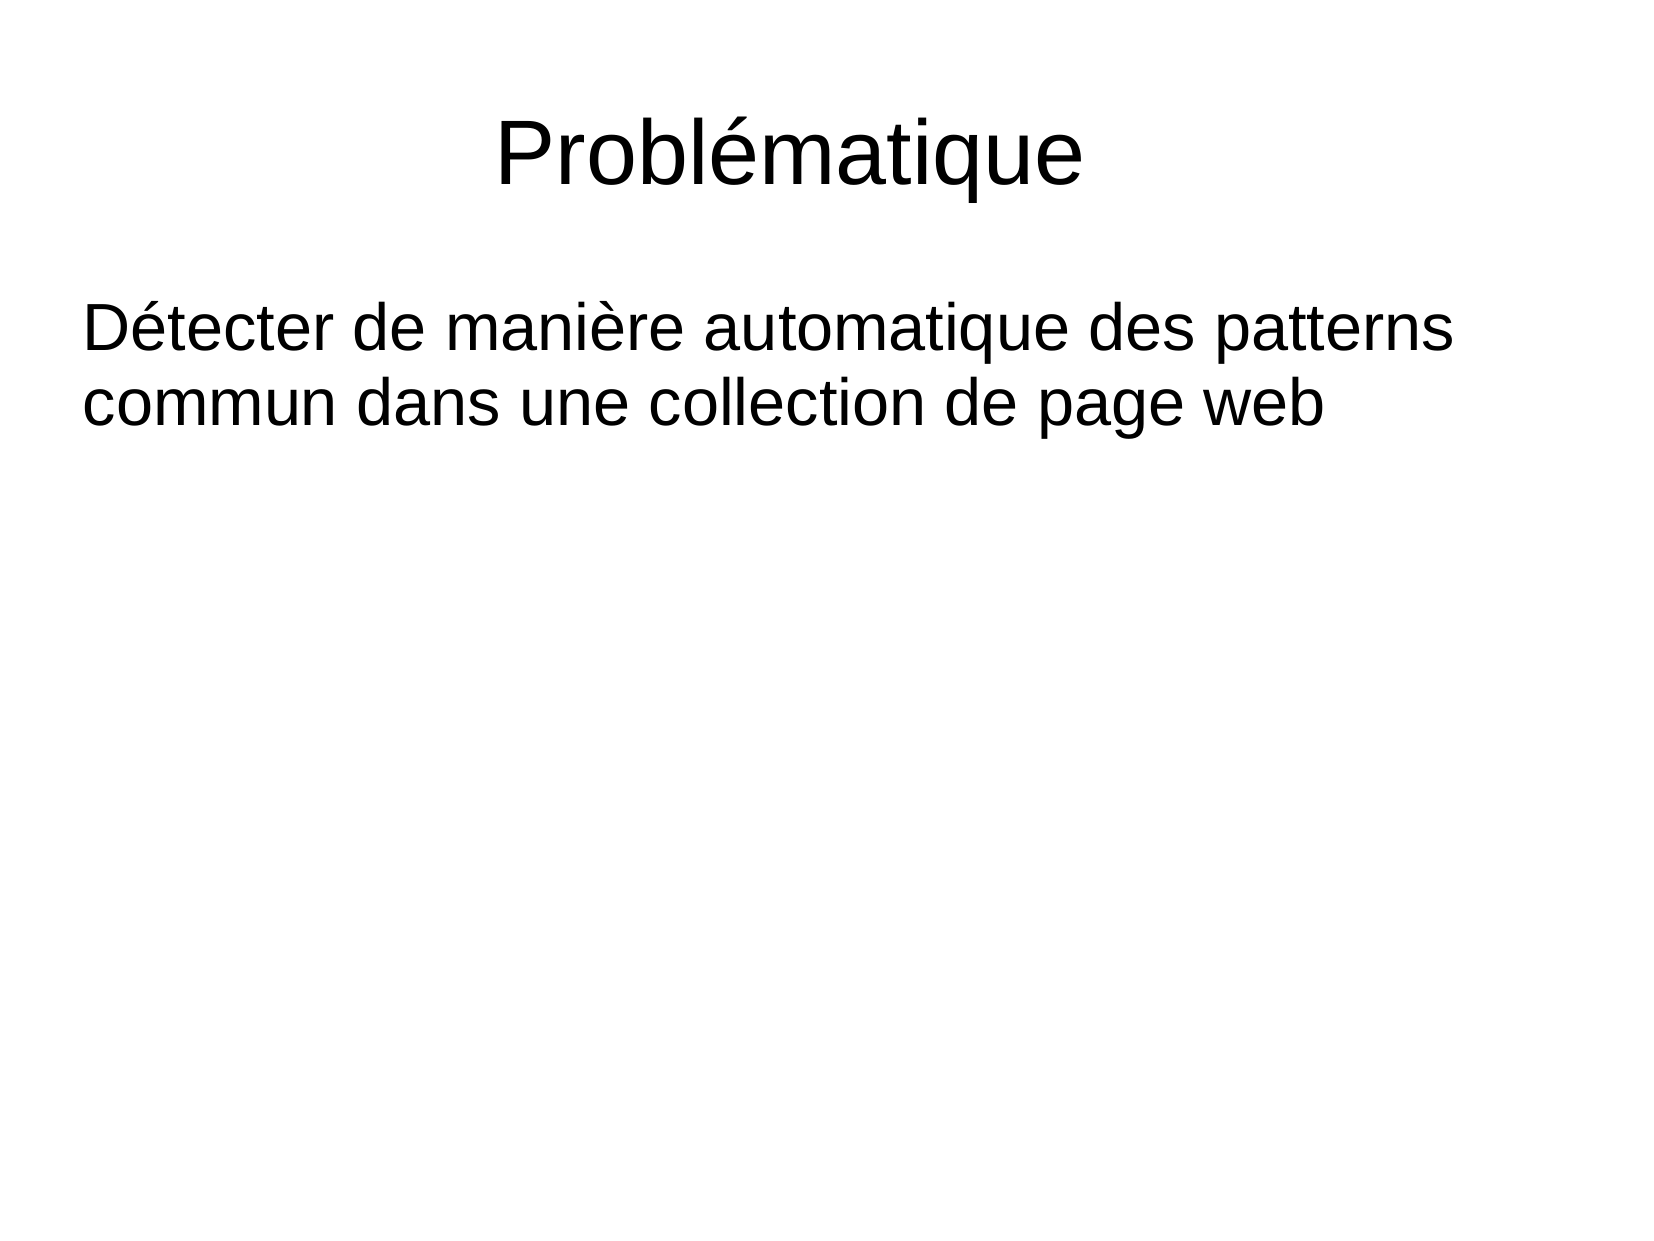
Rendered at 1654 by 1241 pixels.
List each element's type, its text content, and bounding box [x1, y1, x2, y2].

list Détecter de manière automatique des patterns commun dans une collection de page web [82, 290, 1538, 1010]
title Problématique [82, 49, 1571, 257]
